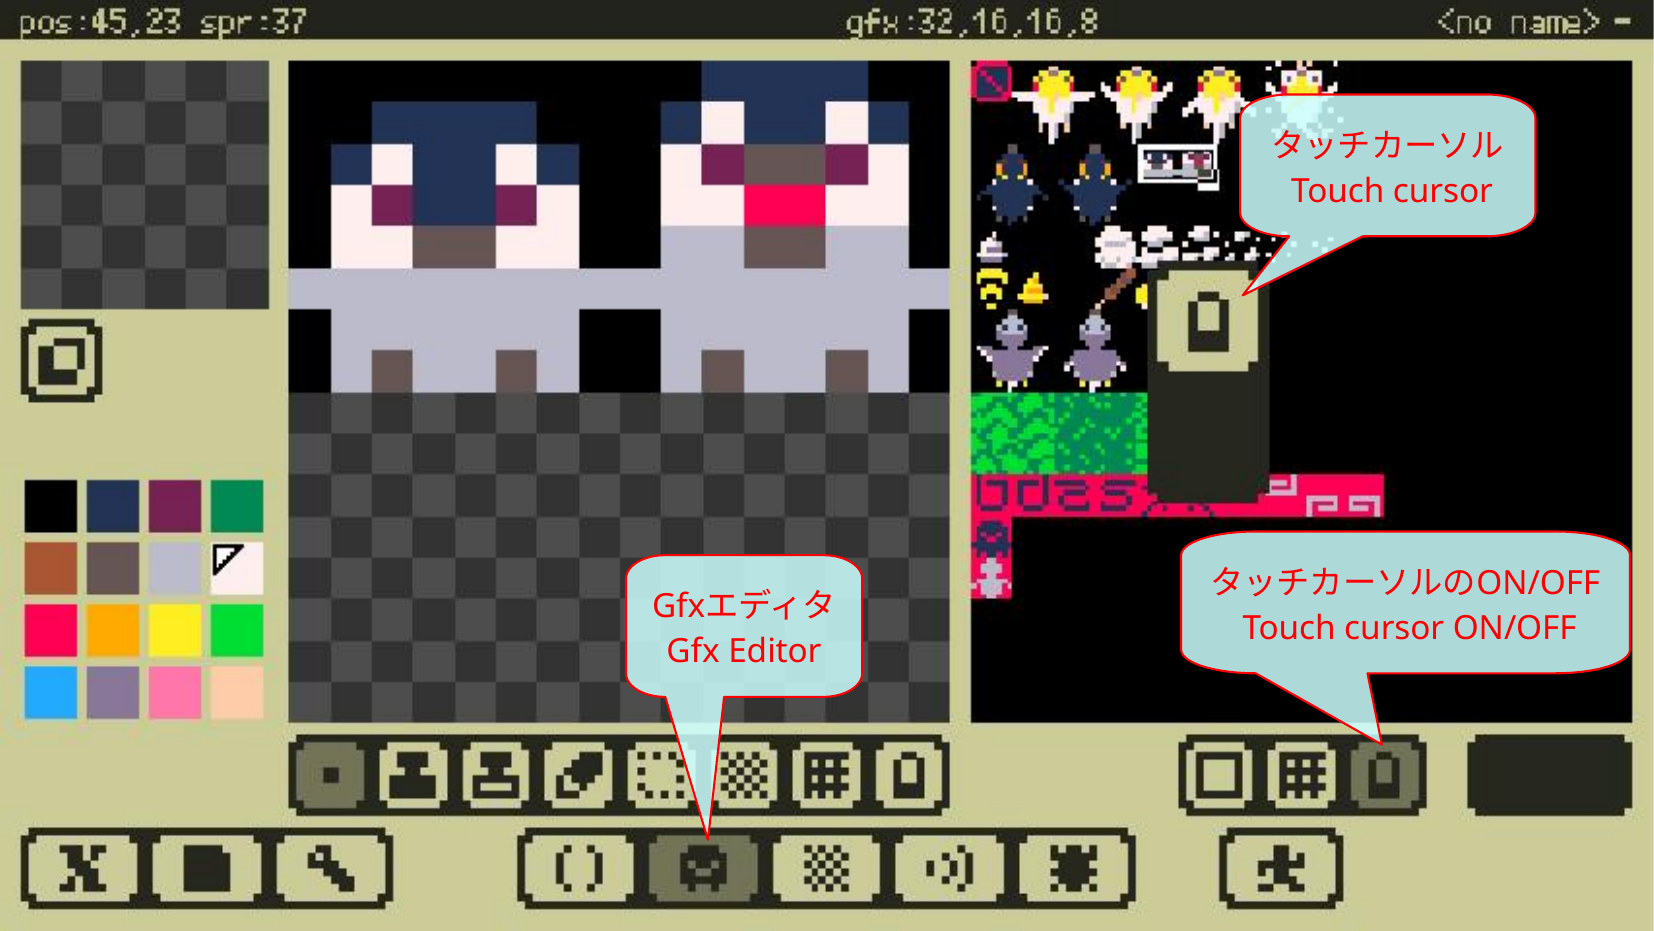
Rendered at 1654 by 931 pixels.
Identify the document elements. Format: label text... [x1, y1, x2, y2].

picture [0, 0, 1654, 931]
text_box タッチカーソル Touch cursor [1240, 94, 1536, 296]
text_box Gfxエディタ Gfx Editor [625, 555, 863, 840]
text_box タッチカーソルのON/OFF Touch cursor ON/OFF [1181, 531, 1630, 745]
